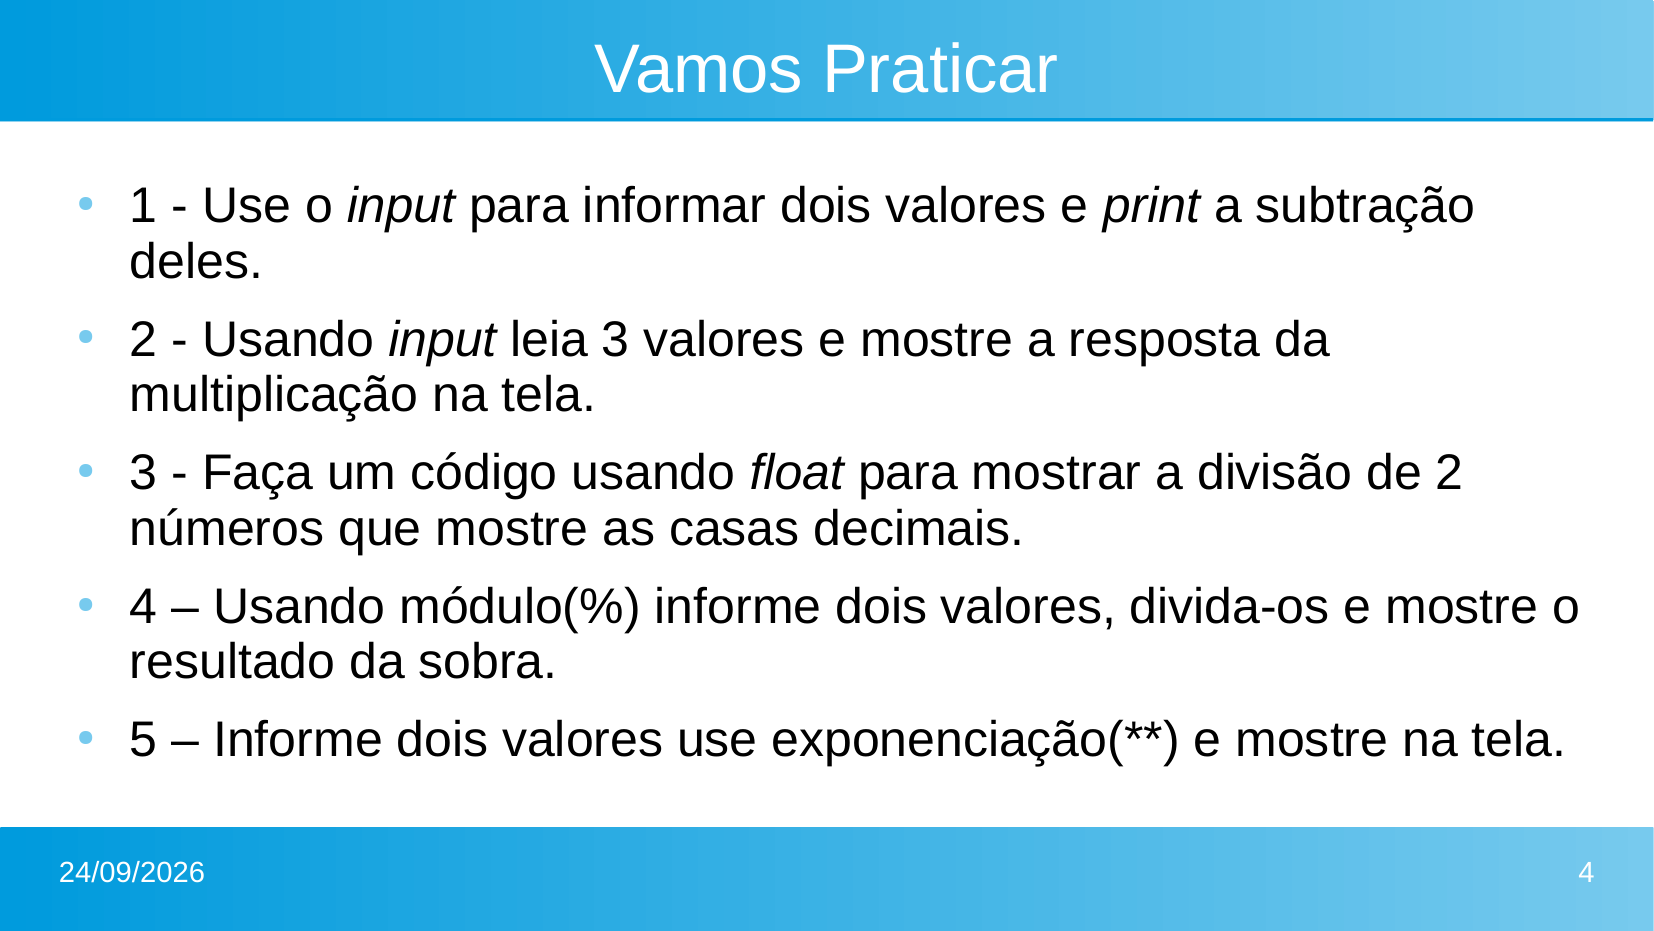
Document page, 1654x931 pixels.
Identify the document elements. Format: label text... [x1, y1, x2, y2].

title Vamos Praticar [59, 29, 1595, 108]
list 1 - Use o input para informar dois valores e print a subtração deles. 2 - Usando input leia 3 valores e mostre a resposta da multiplicação na tela. 3 - Faça um código usando float para mostrar a divisão de 2 números que mostre as casas decimais. 4 – Usando módulo(%) informe dois valores, divida-os e mostre o resultado da sobra. 5 – Informe dois valores use exponenciação(**) e mostre na tela. [59, 177, 1595, 768]
